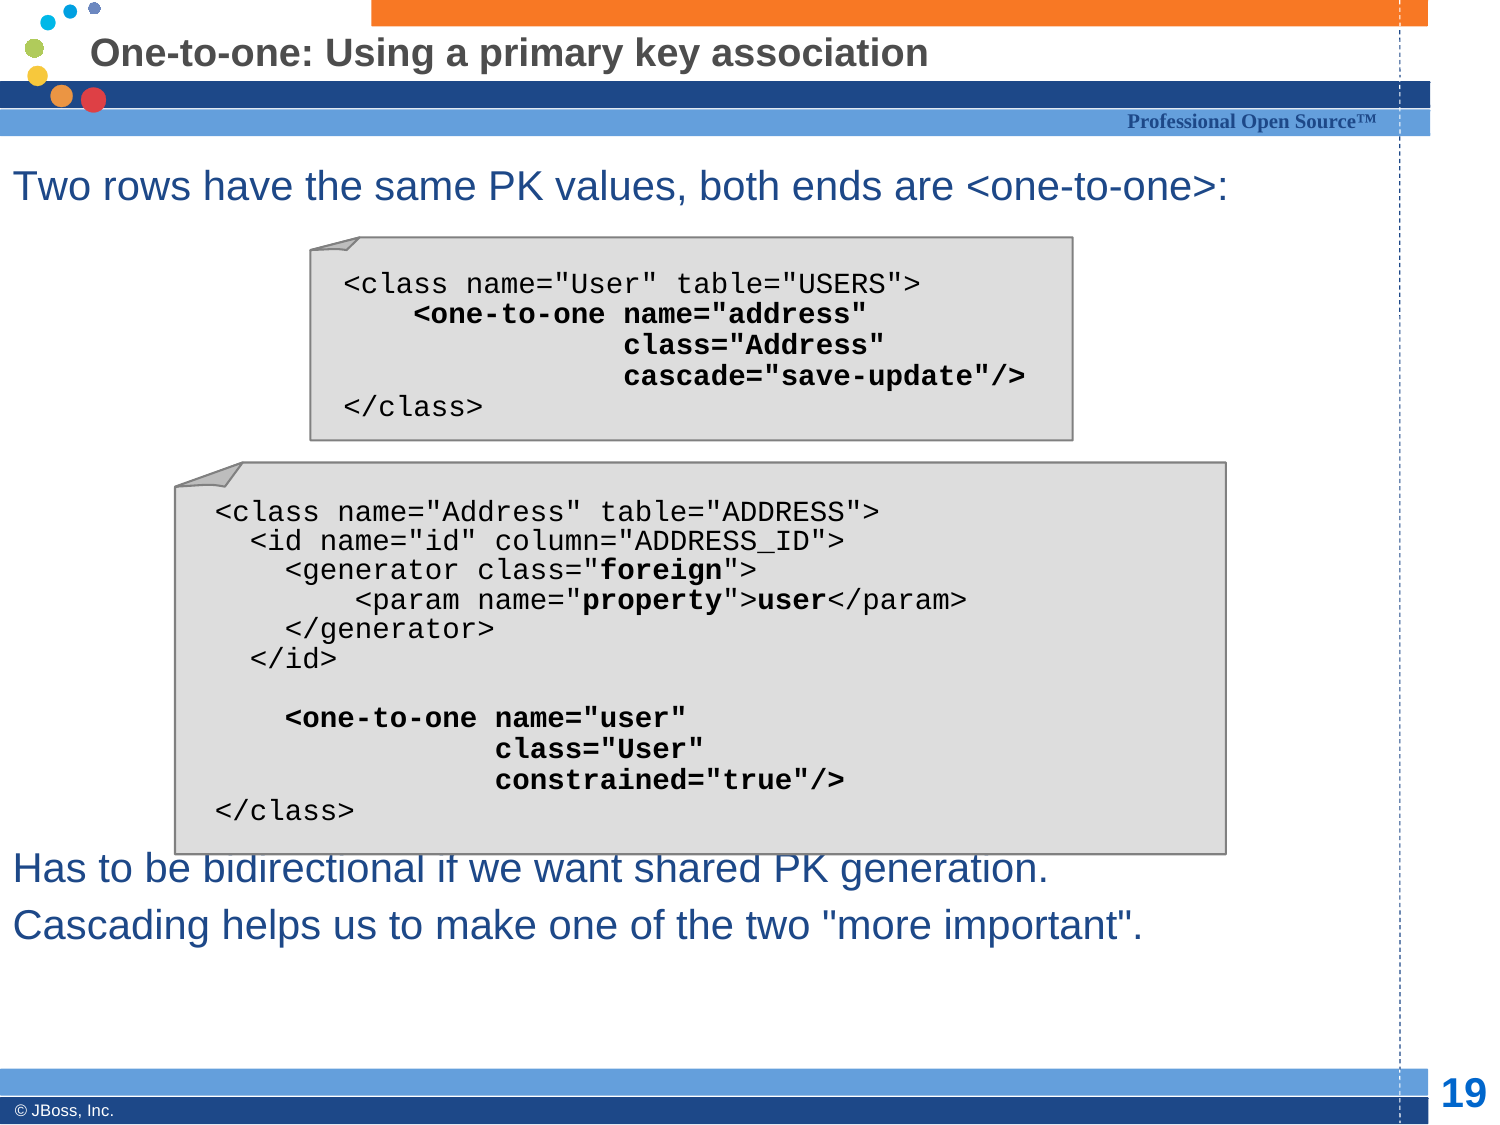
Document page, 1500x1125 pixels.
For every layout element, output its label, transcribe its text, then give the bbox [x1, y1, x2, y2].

text_box [230, 462, 1226, 467]
text_box <class name="User" table="USERS"> <one-to-one name="address" class="Address" cascade="save-update"/> </class> [328, 240, 1082, 432]
text_box [174, 477, 1226, 855]
list Two rows have the same PK values, both ends are <one-to-one>: Has to be bidirectional if we want shared PK generation. Cascading helps us to make one of the two "more important". [12, 162, 1388, 1063]
title One-to-one: Using a primary key association [75, 20, 1351, 84]
text_box <class name="Address" table="ADDRESS"> <id name="id" column="ADDRESS_ID"> <generator class="foreign"> <param name="property">user</param> </generator> </id> <one-to-one name="user" class="User" constrained="true"/> </class> [200, 467, 1238, 836]
text_box [310, 245, 1073, 441]
